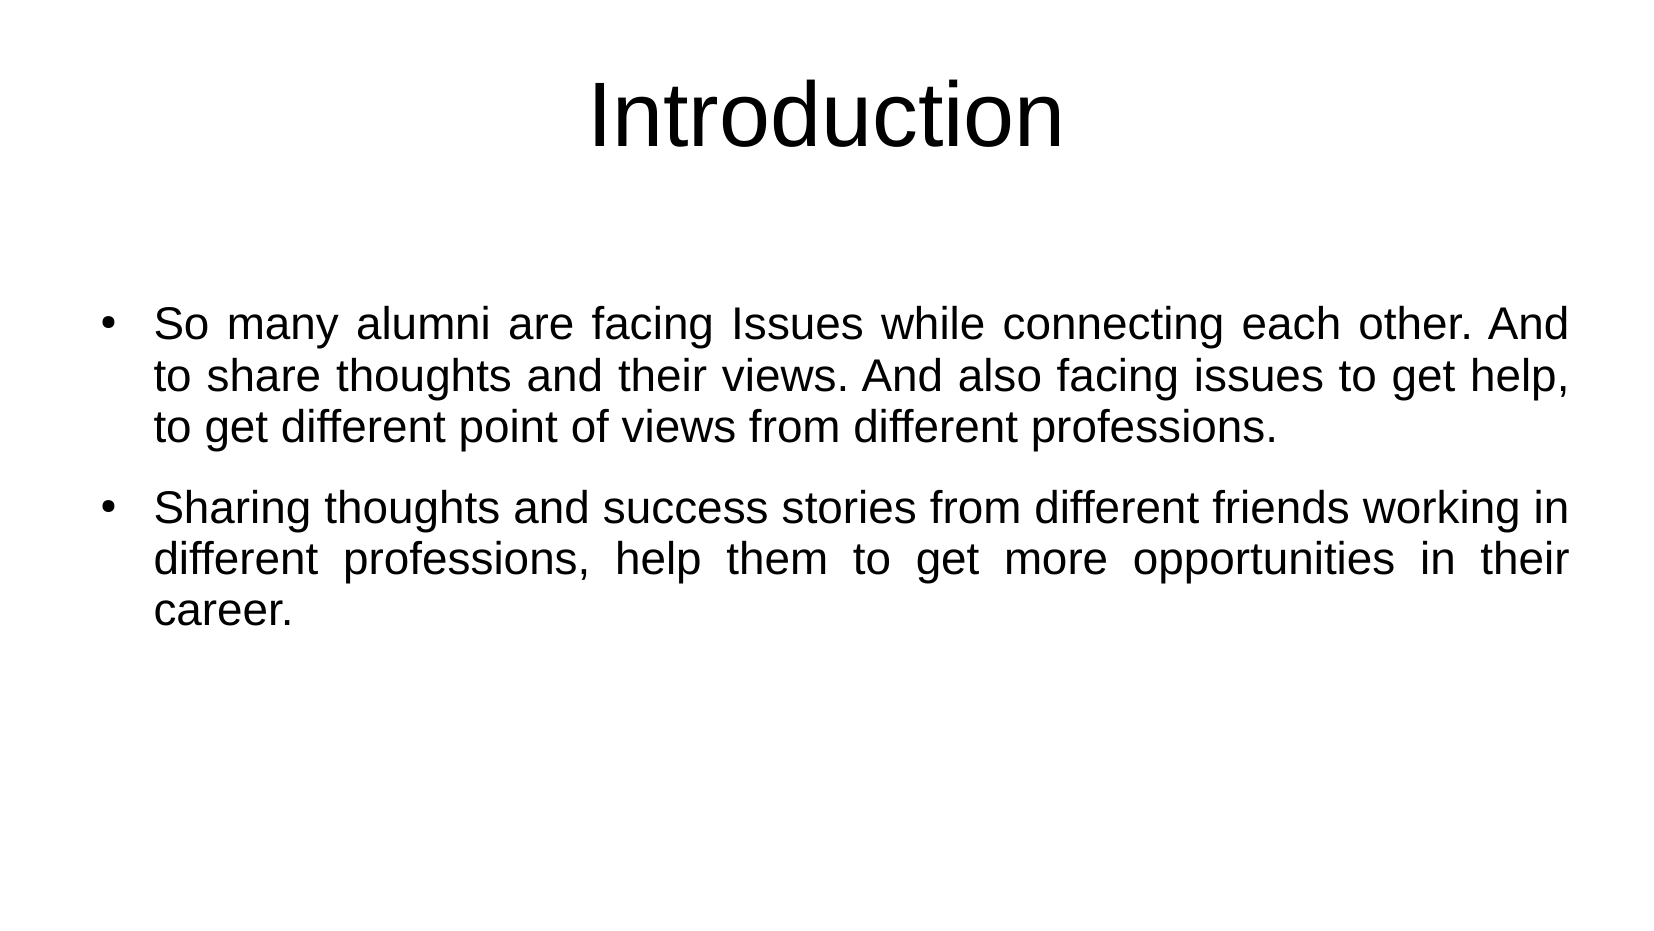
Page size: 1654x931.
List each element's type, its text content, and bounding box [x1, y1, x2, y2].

list So many alumni are facing Issues while connecting each other. And to share thoughts and their views. And also facing issues to get help, to get different point of views from different professions. Sharing thoughts and success stories from different friends working in different professions, help them to get more opportunities in their career. [82, 217, 1571, 758]
title Introduction [82, 37, 1571, 193]
